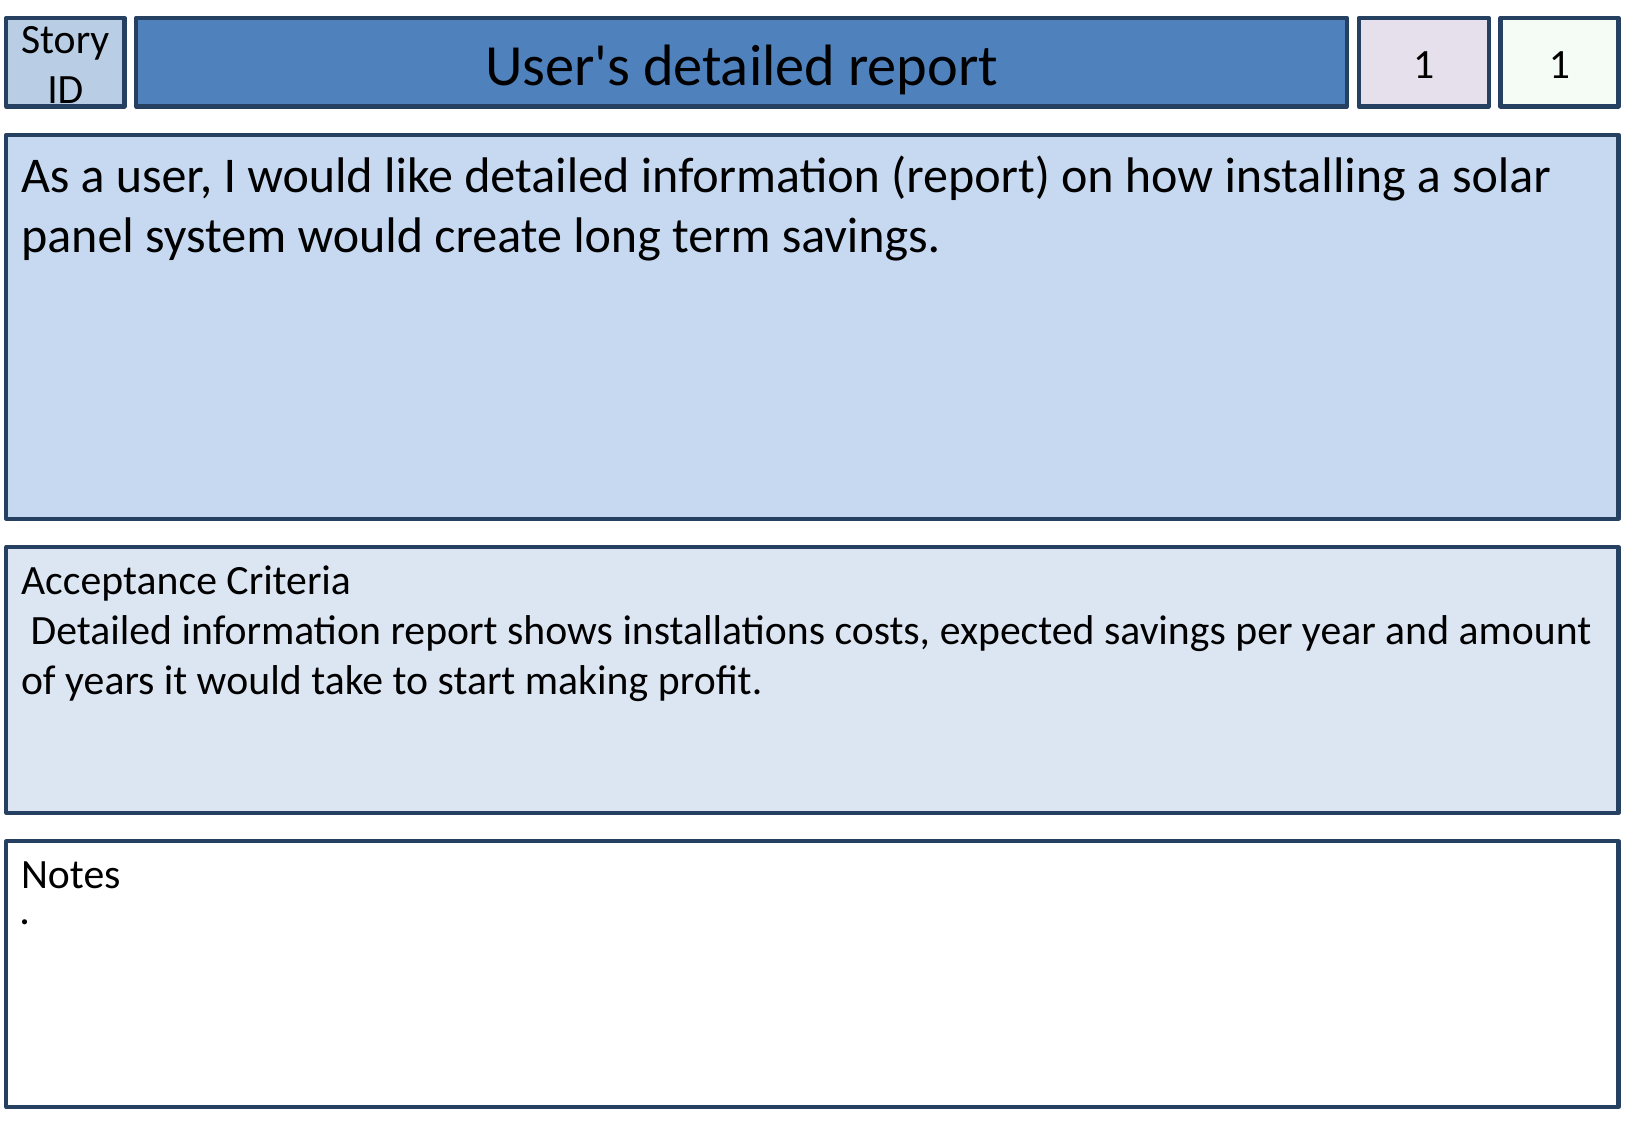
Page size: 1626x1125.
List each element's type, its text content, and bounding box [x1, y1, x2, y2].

text_box As a user, I would like detailed information (report) on how installing a solar panel system would create long term savings. [6, 134, 1619, 519]
text_box Acceptance Criteria Detailed information report shows installations costs, expected savings per year and amount of years it would take to start making profit. [6, 547, 1619, 813]
text_box Story ID [6, 17, 125, 107]
text_box 1 [1500, 17, 1619, 107]
text_box 1 [1358, 17, 1489, 107]
text_box Notes [6, 841, 1619, 1107]
text_box User's detailed report [136, 17, 1347, 107]
